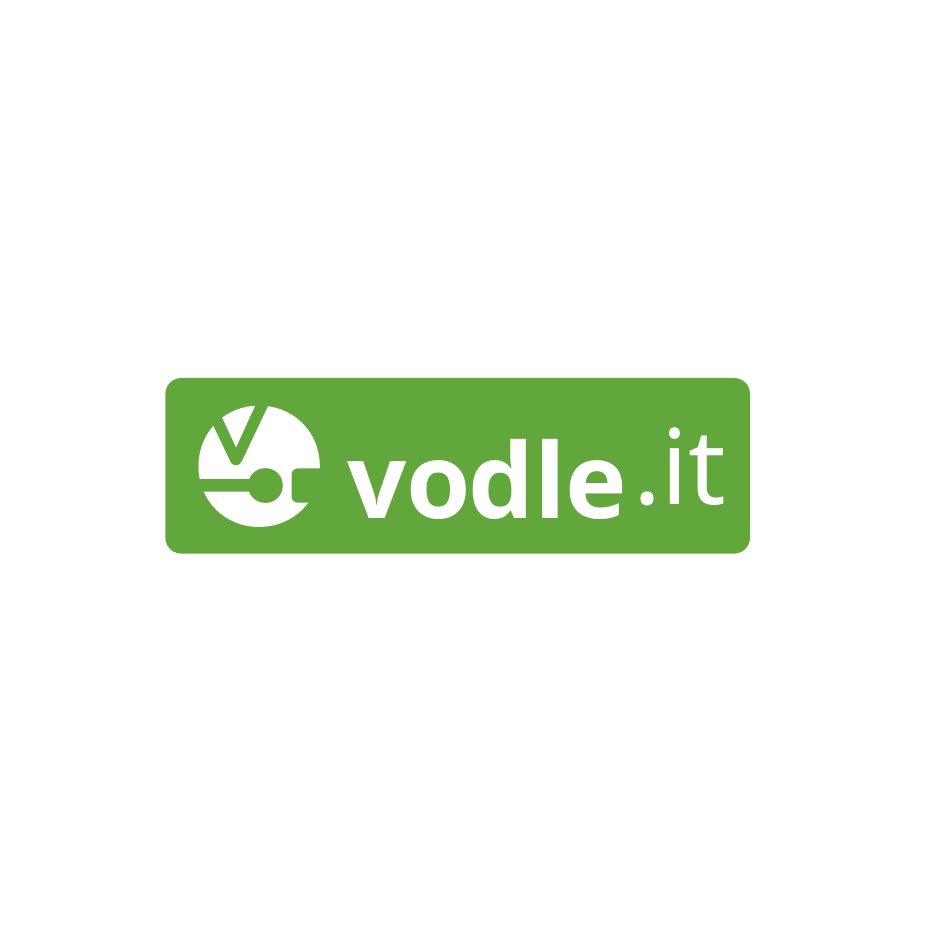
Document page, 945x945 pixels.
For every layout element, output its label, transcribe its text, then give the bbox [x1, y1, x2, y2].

text_box [165, 377, 751, 554]
text_box dle [453, 399, 650, 532]
text_box .it [618, 385, 725, 662]
text_box vo [332, 399, 453, 531]
